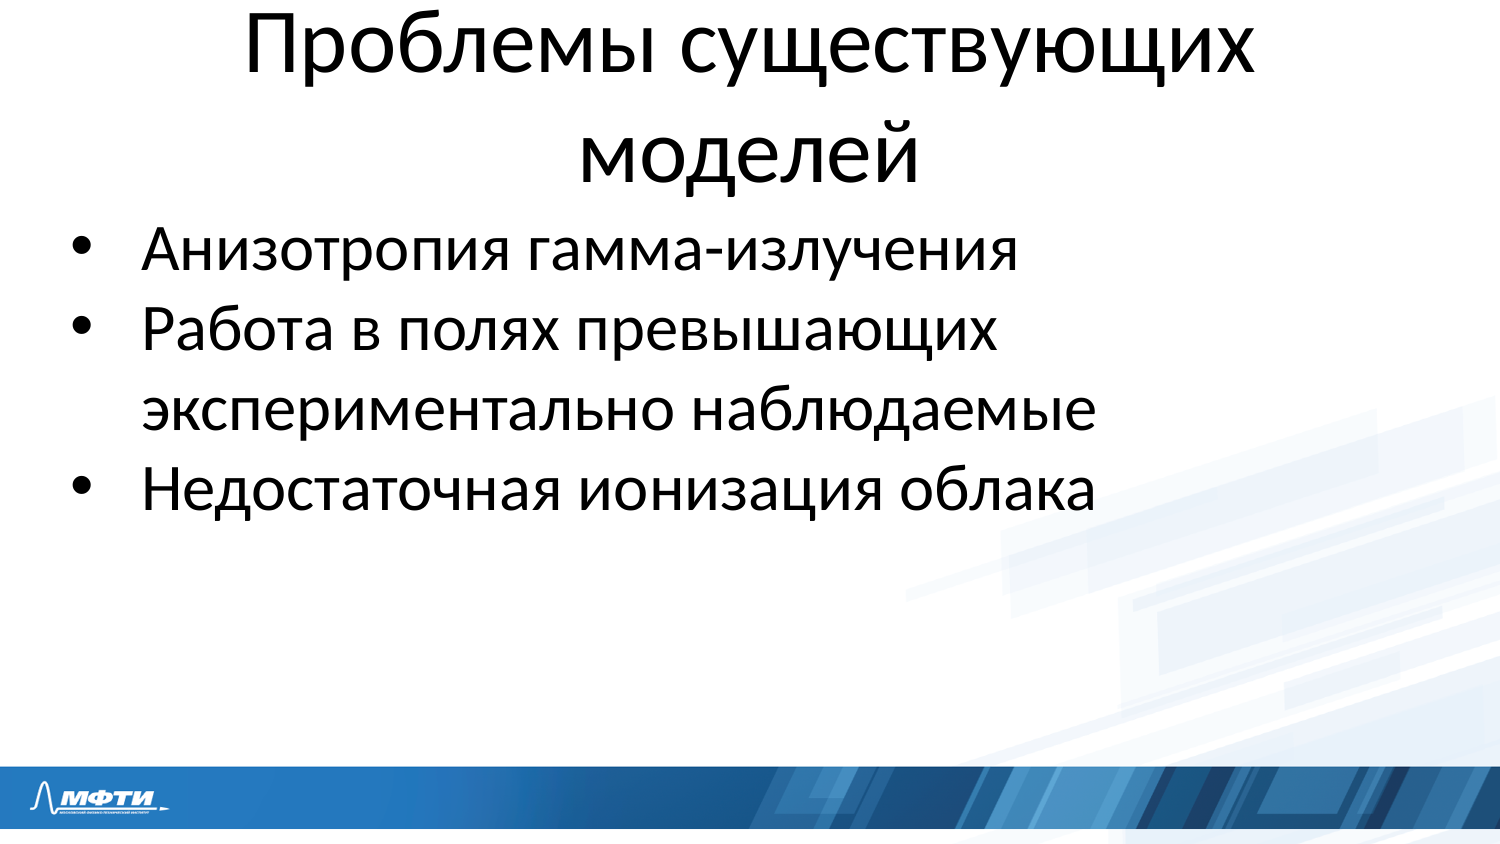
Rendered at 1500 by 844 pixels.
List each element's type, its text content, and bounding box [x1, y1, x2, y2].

list Анизотропия гамма-излучения Работа в полях превышающих экспериментально наблюдаемые Недостаточная ионизация облака [51, 189, 1449, 750]
title Проблемы существующих моделей [51, 14, 1449, 167]
picture [0, 0, 1500, 844]
